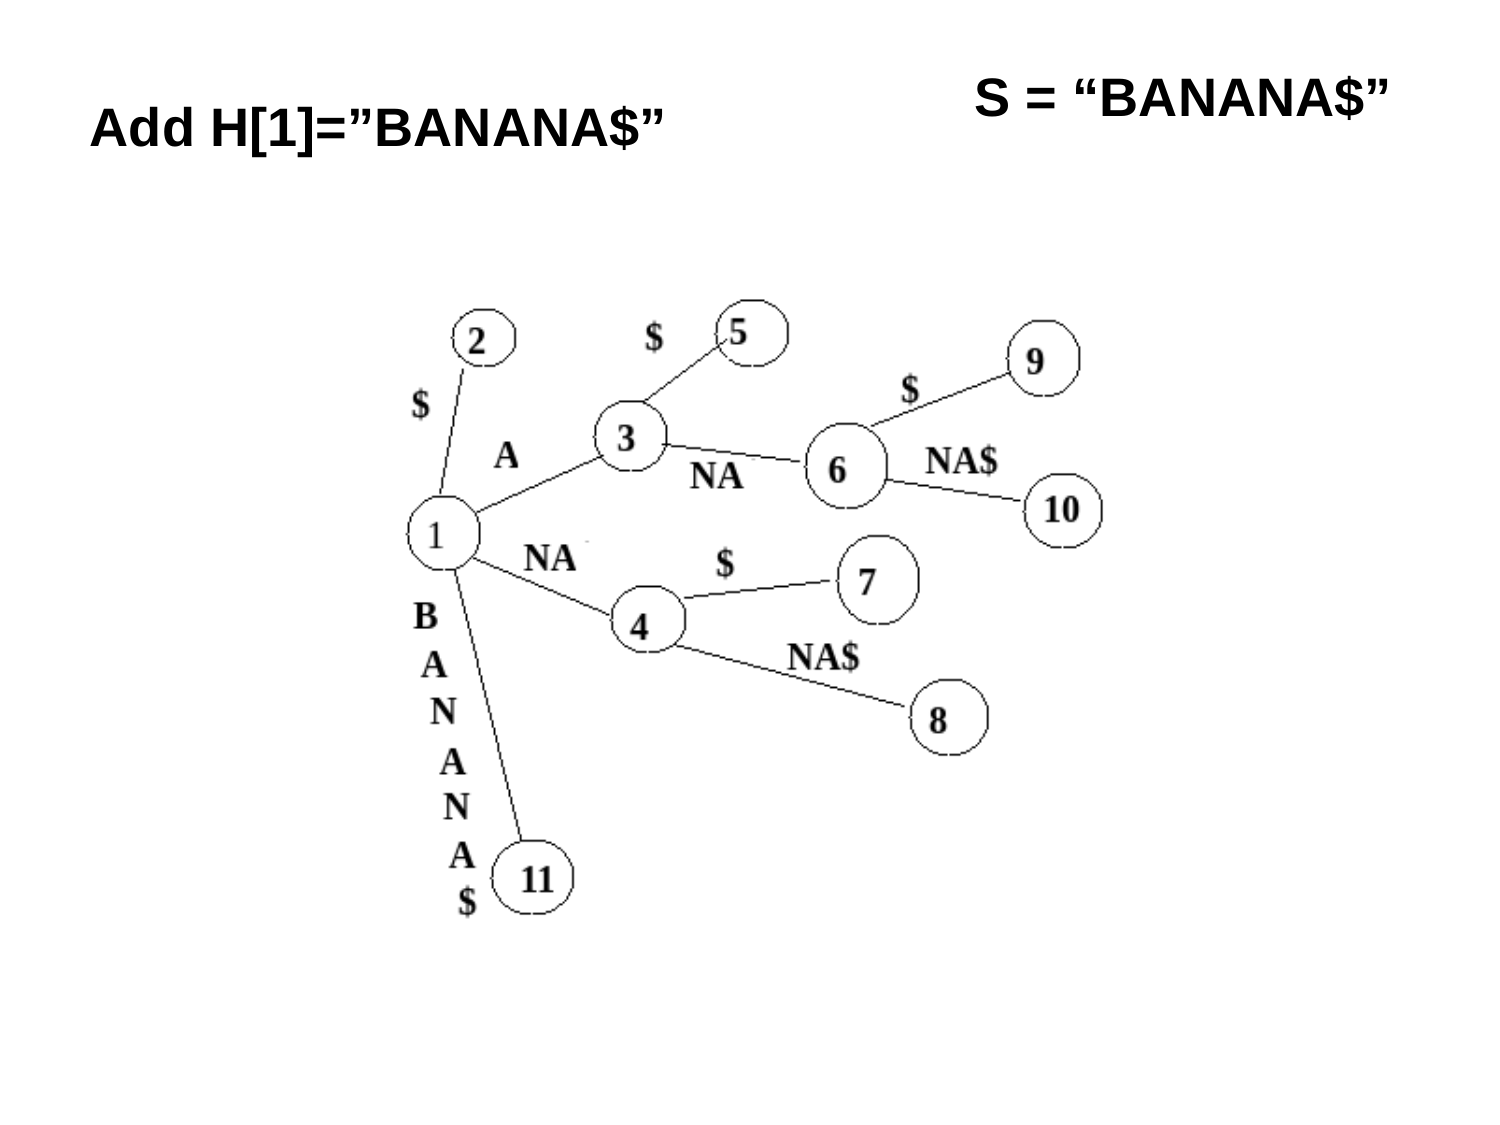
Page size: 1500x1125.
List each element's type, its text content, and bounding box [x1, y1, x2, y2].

text_box Add H[1]=”BANANA$” [75, 89, 826, 226]
picture [225, 270, 1500, 988]
text_box S = “BANANA$” [960, 60, 1426, 196]
